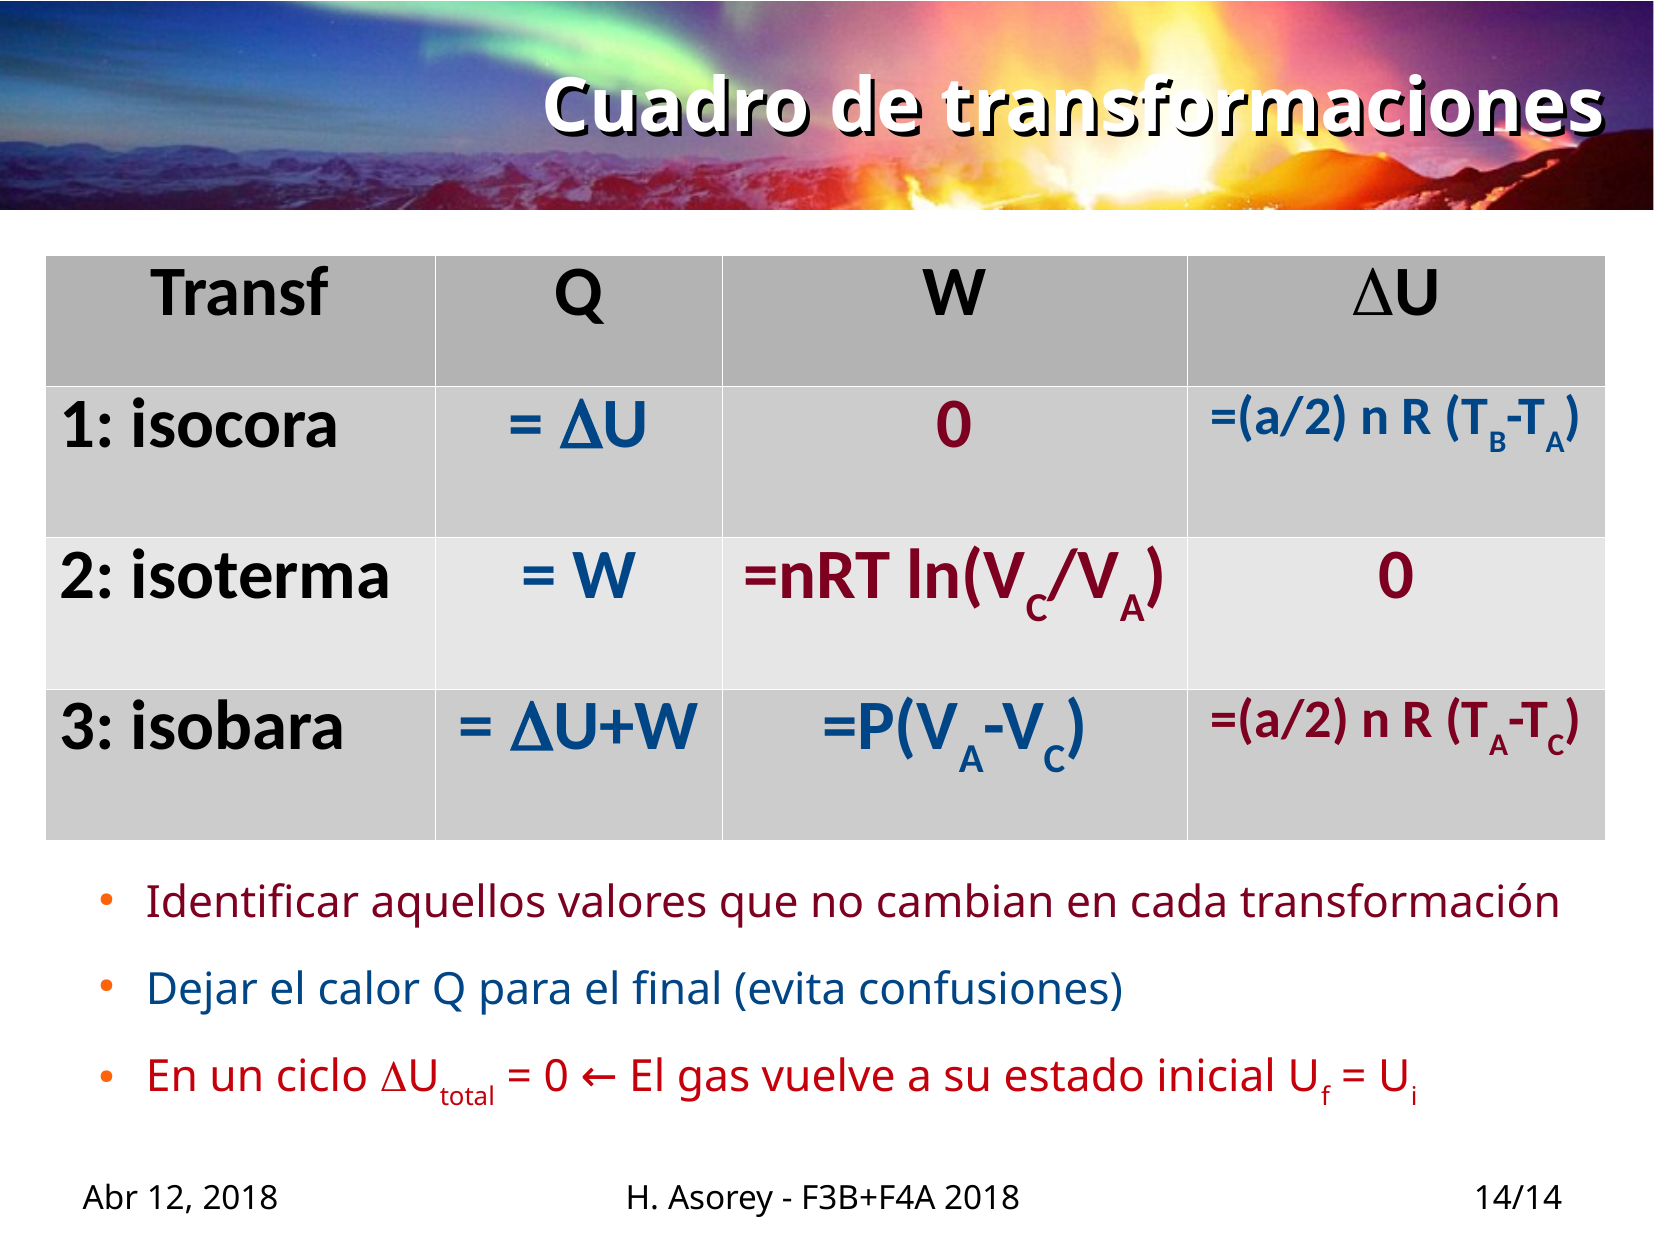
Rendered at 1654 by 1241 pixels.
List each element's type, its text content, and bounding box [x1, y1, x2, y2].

table_cell = DU+W [436, 690, 722, 840]
table_cell =(a/2) n R (TB-TA) [1188, 387, 1605, 537]
table_cell 0 [1188, 538, 1605, 689]
table_header DU [1188, 256, 1605, 386]
table_header Q [436, 256, 722, 386]
list Identificar aquellos valores que no cambian en cada transformación Dejar el calor Q para el final (evita confusiones) En un ciclo DUtotal = 0 ← El gas vuelve a su estado inicial Uf = Ui [82, 870, 1571, 1156]
table_header Transf [46, 256, 435, 386]
table_cell 1: isocora [46, 387, 435, 537]
table_cell 2: isoterma [46, 538, 435, 689]
title Cuadro de transformaciones [45, 15, 1606, 191]
table_cell 0 [723, 387, 1187, 537]
table_cell =P(VA-VC) [723, 690, 1187, 840]
table_header W [723, 256, 1187, 386]
table_cell = W [436, 538, 722, 689]
table_cell =nRT ln(VC/VA) [723, 538, 1187, 689]
picture [0, 1, 1654, 210]
table_cell =(a/2) n R (TA-TC) [1188, 690, 1605, 840]
table_cell 3: isobara [46, 690, 435, 840]
table_cell = DU [436, 387, 722, 537]
